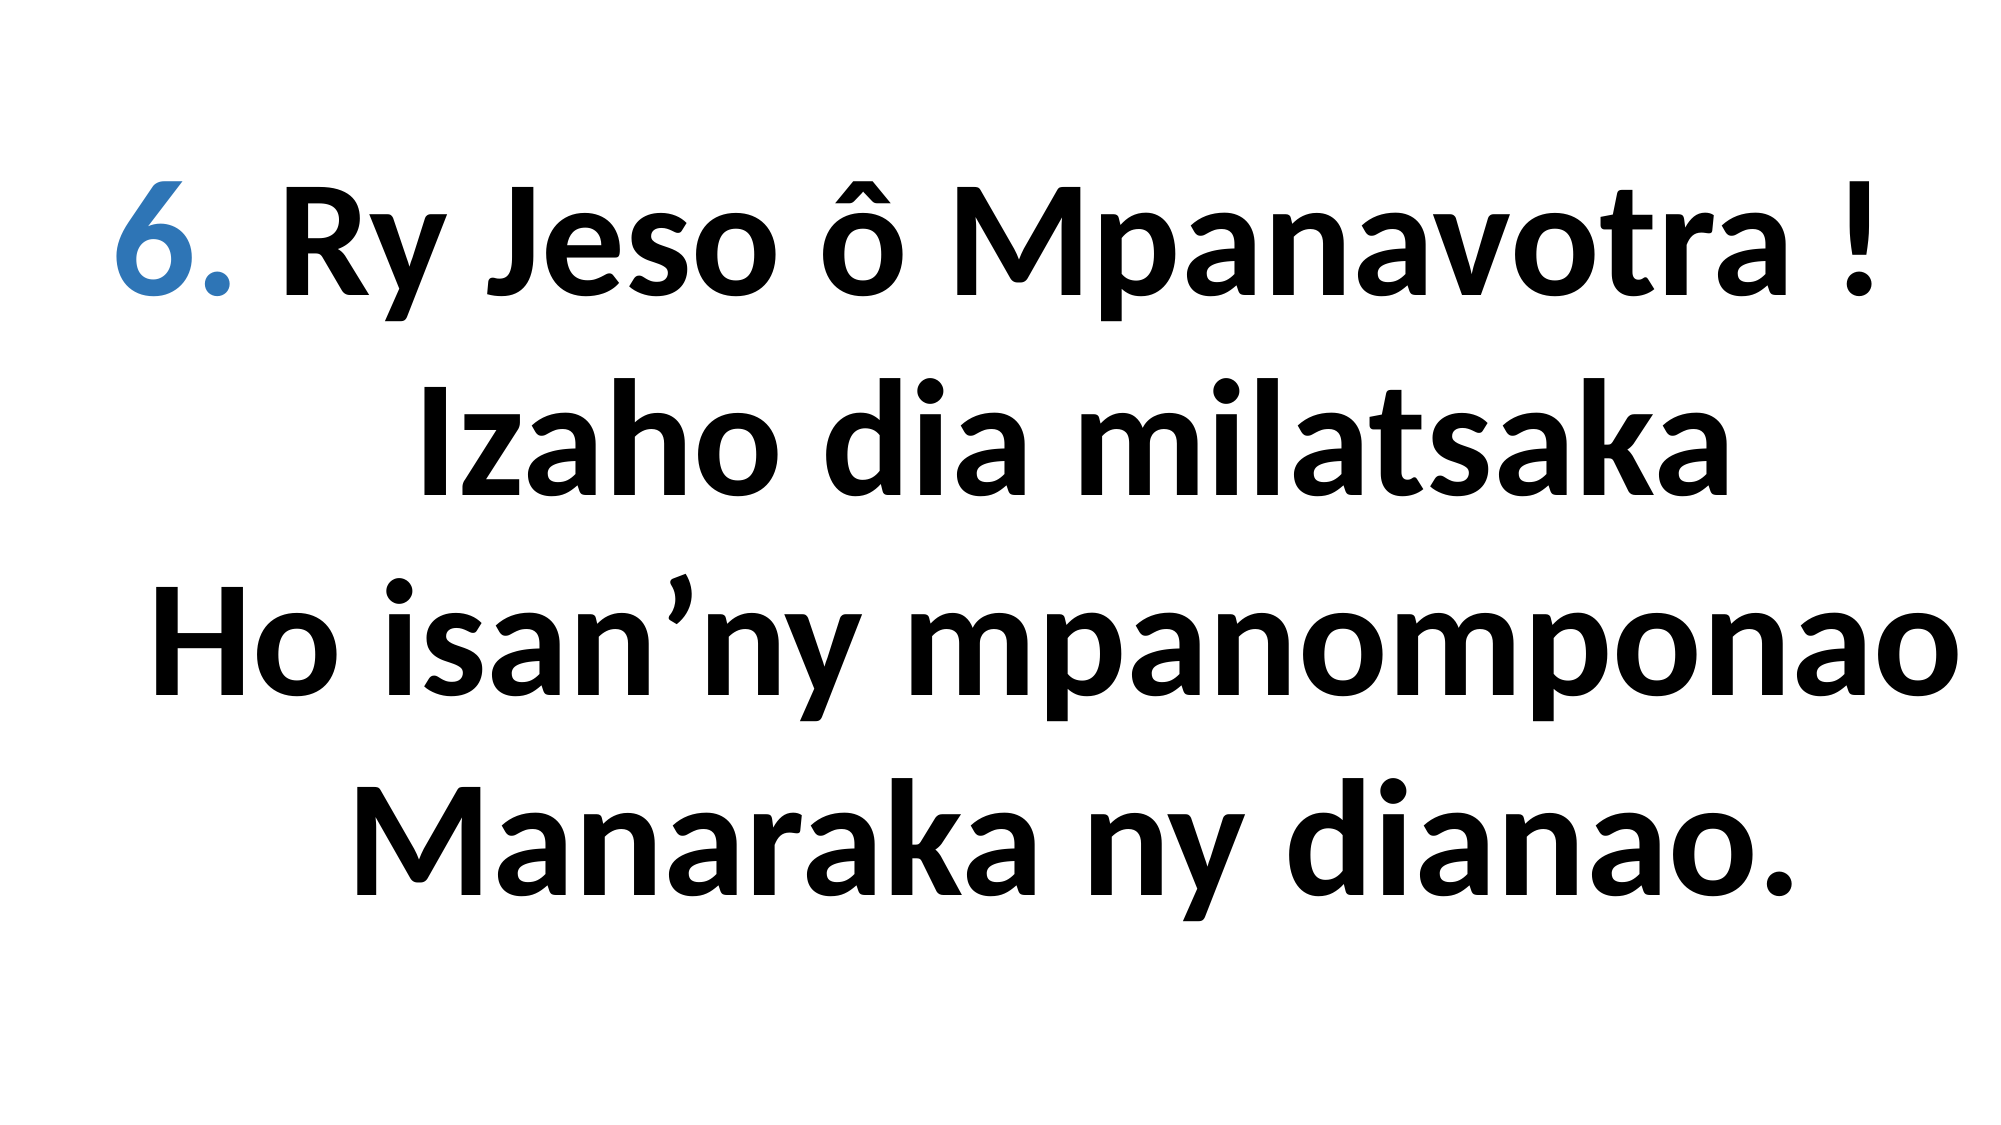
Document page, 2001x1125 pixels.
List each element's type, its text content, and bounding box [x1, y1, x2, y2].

text_box 6. Ry Jeso ô Mpanavotra ! Izaho dia milatsaka Ho isan’ny mpanomponao Manaraka ny dianao. [0, 122, 2000, 937]
